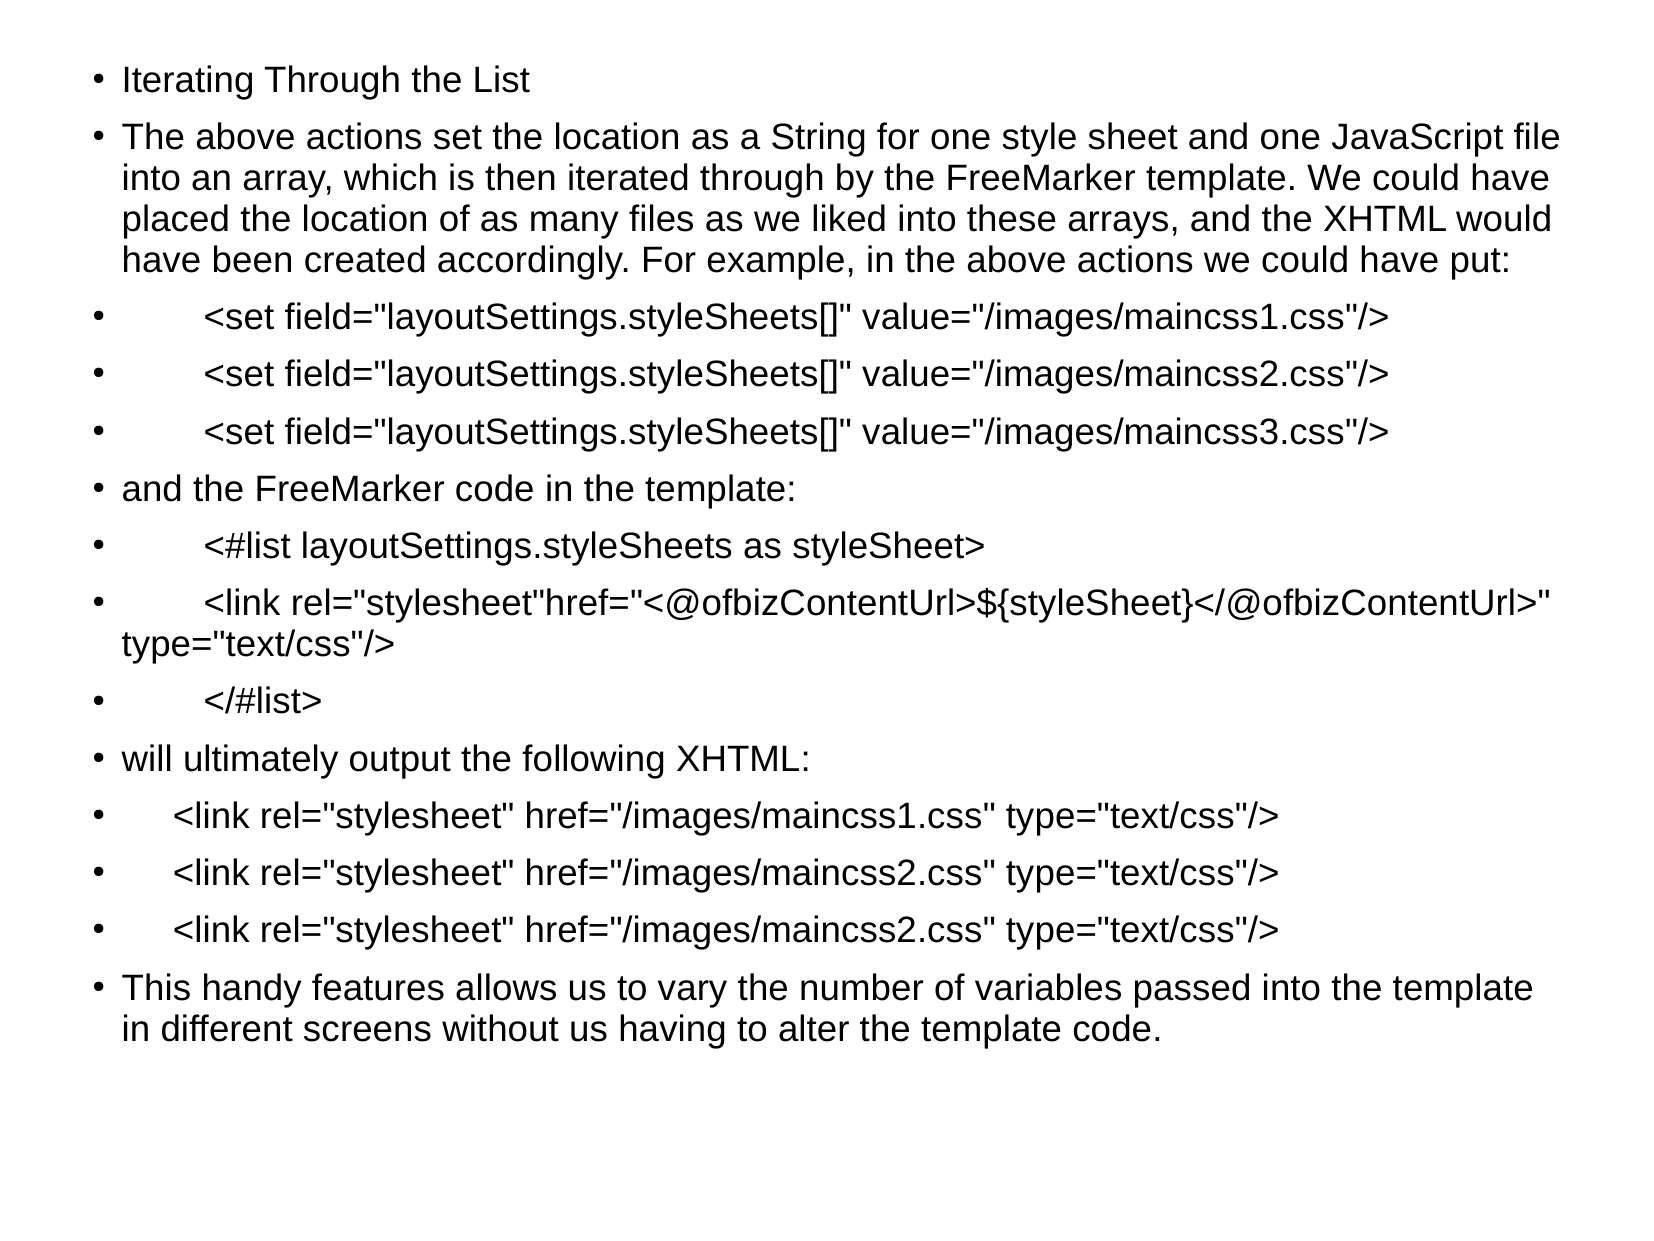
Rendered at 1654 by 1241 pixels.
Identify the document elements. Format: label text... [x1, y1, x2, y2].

list Iterating Through the List The above actions set the location as a String for one style sheet and one JavaScript file into an array, which is then iterated through by the FreeMarker template. We could have placed the location of as many files as we liked into these arrays, and the XHTML would have been created accordingly. For example, in the above actions we could have put: <set field="layoutSettings.styleSheets[]" value="/images/maincss1.css"/> <set field="layoutSettings.styleSheets[]" value="/images/maincss2.css"/> <set field="layoutSettings.styleSheets[]" value="/images/maincss3.css"/> and the FreeMarker code in the template: <#list layoutSettings.styleSheets as styleSheet> <link rel="stylesheet"href="<@ofbizContentUrl>${styleSheet}</@ofbizContentUrl>" type="text/css"/> </#list> will ultimately output the following XHTML: <link rel="stylesheet" href="/images/maincss1.css" type="text/css"/> <link rel="stylesheet" href="/images/maincss2.css" type="text/css"/> <link rel="stylesheet" href="/images/maincss2.css" type="text/css"/> This handy features allows us to vary the number of variables passed into the template in different screens without us having to alter the template code. [82, 59, 1571, 1109]
